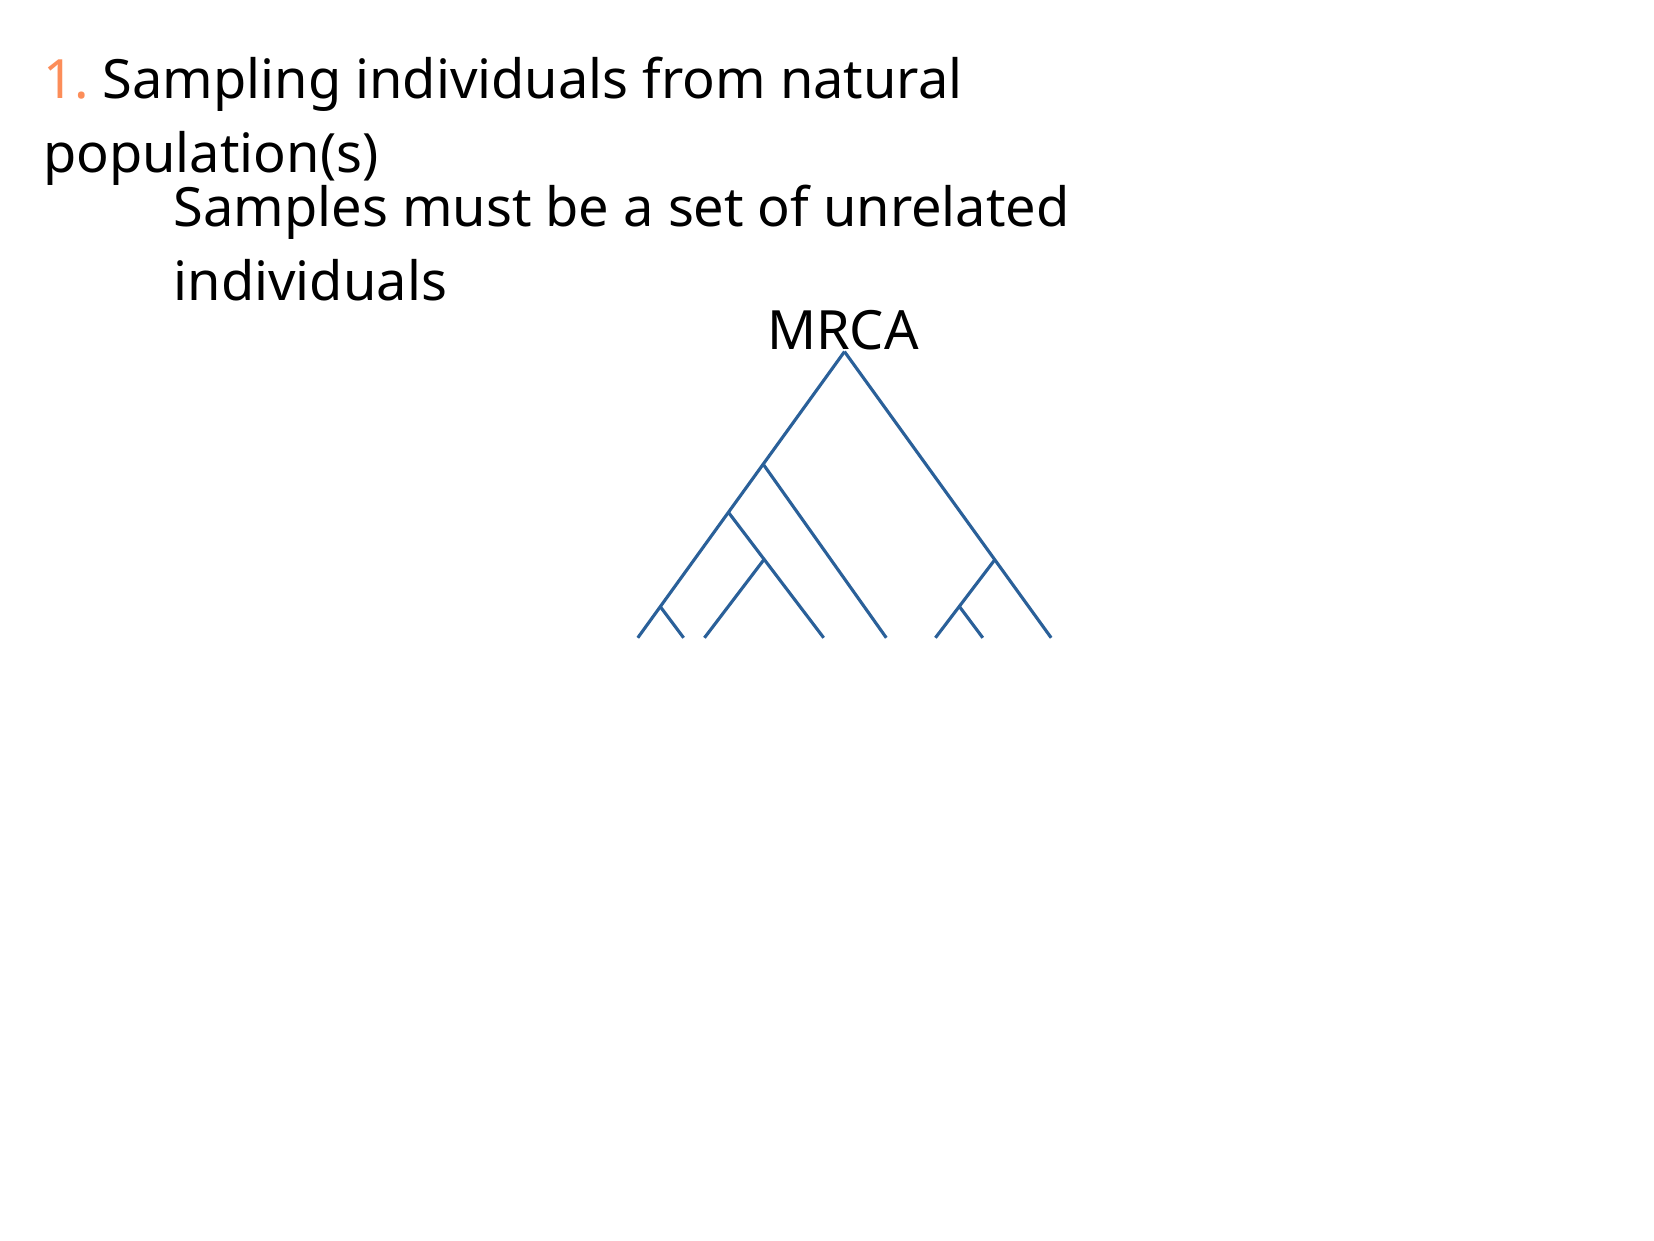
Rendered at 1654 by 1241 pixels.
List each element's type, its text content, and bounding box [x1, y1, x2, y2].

text_box Samples must be a set of unrelated individuals [158, 161, 1347, 260]
text_box MRCA [696, 284, 990, 358]
text_box 1. Sampling individuals from natural population(s) [28, 33, 1205, 107]
